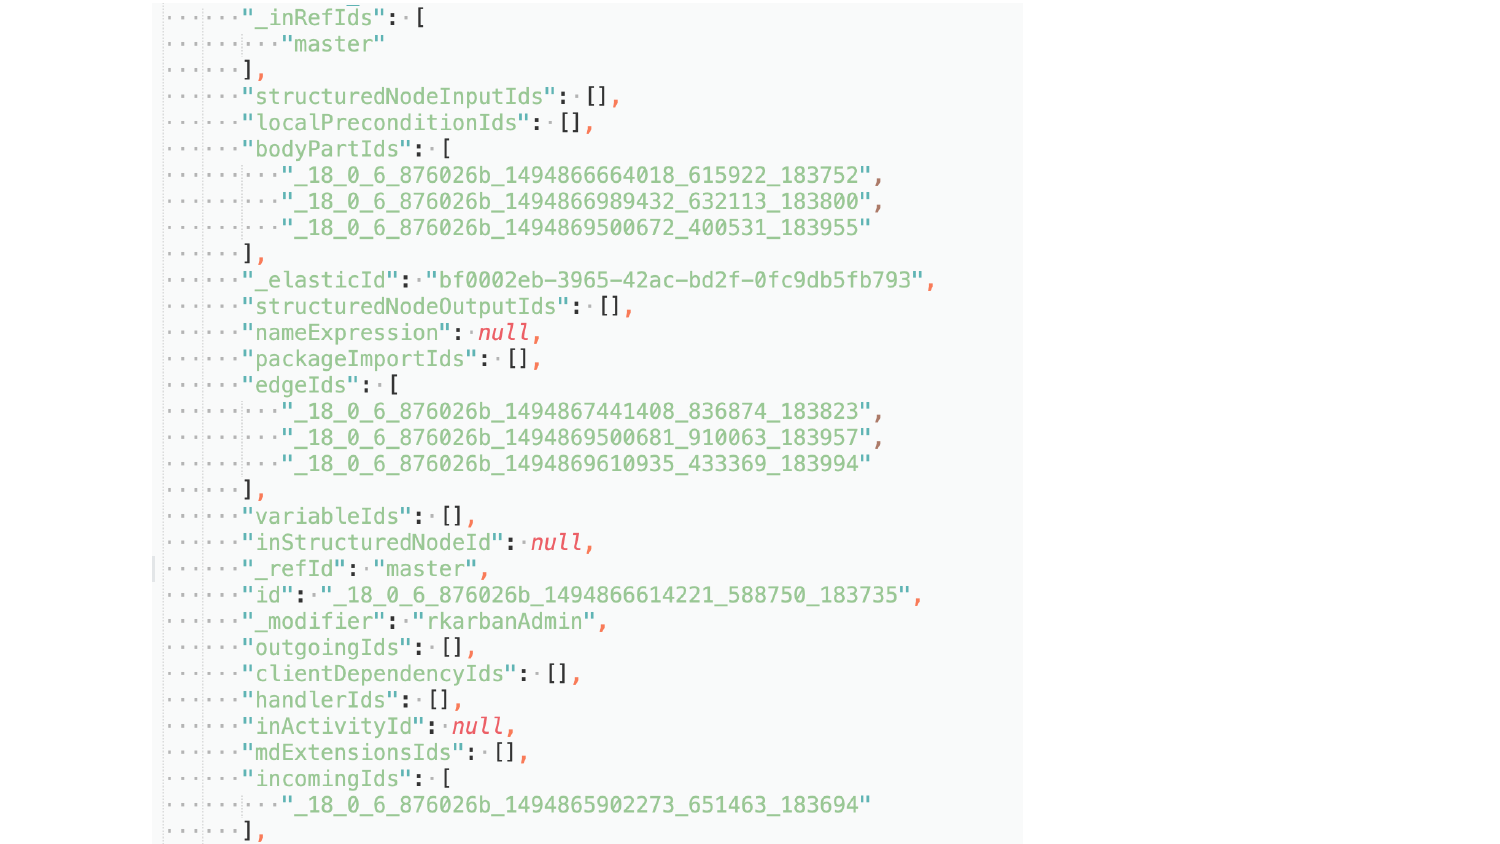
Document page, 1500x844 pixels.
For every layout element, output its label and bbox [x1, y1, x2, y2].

picture [152, 3, 1023, 844]
